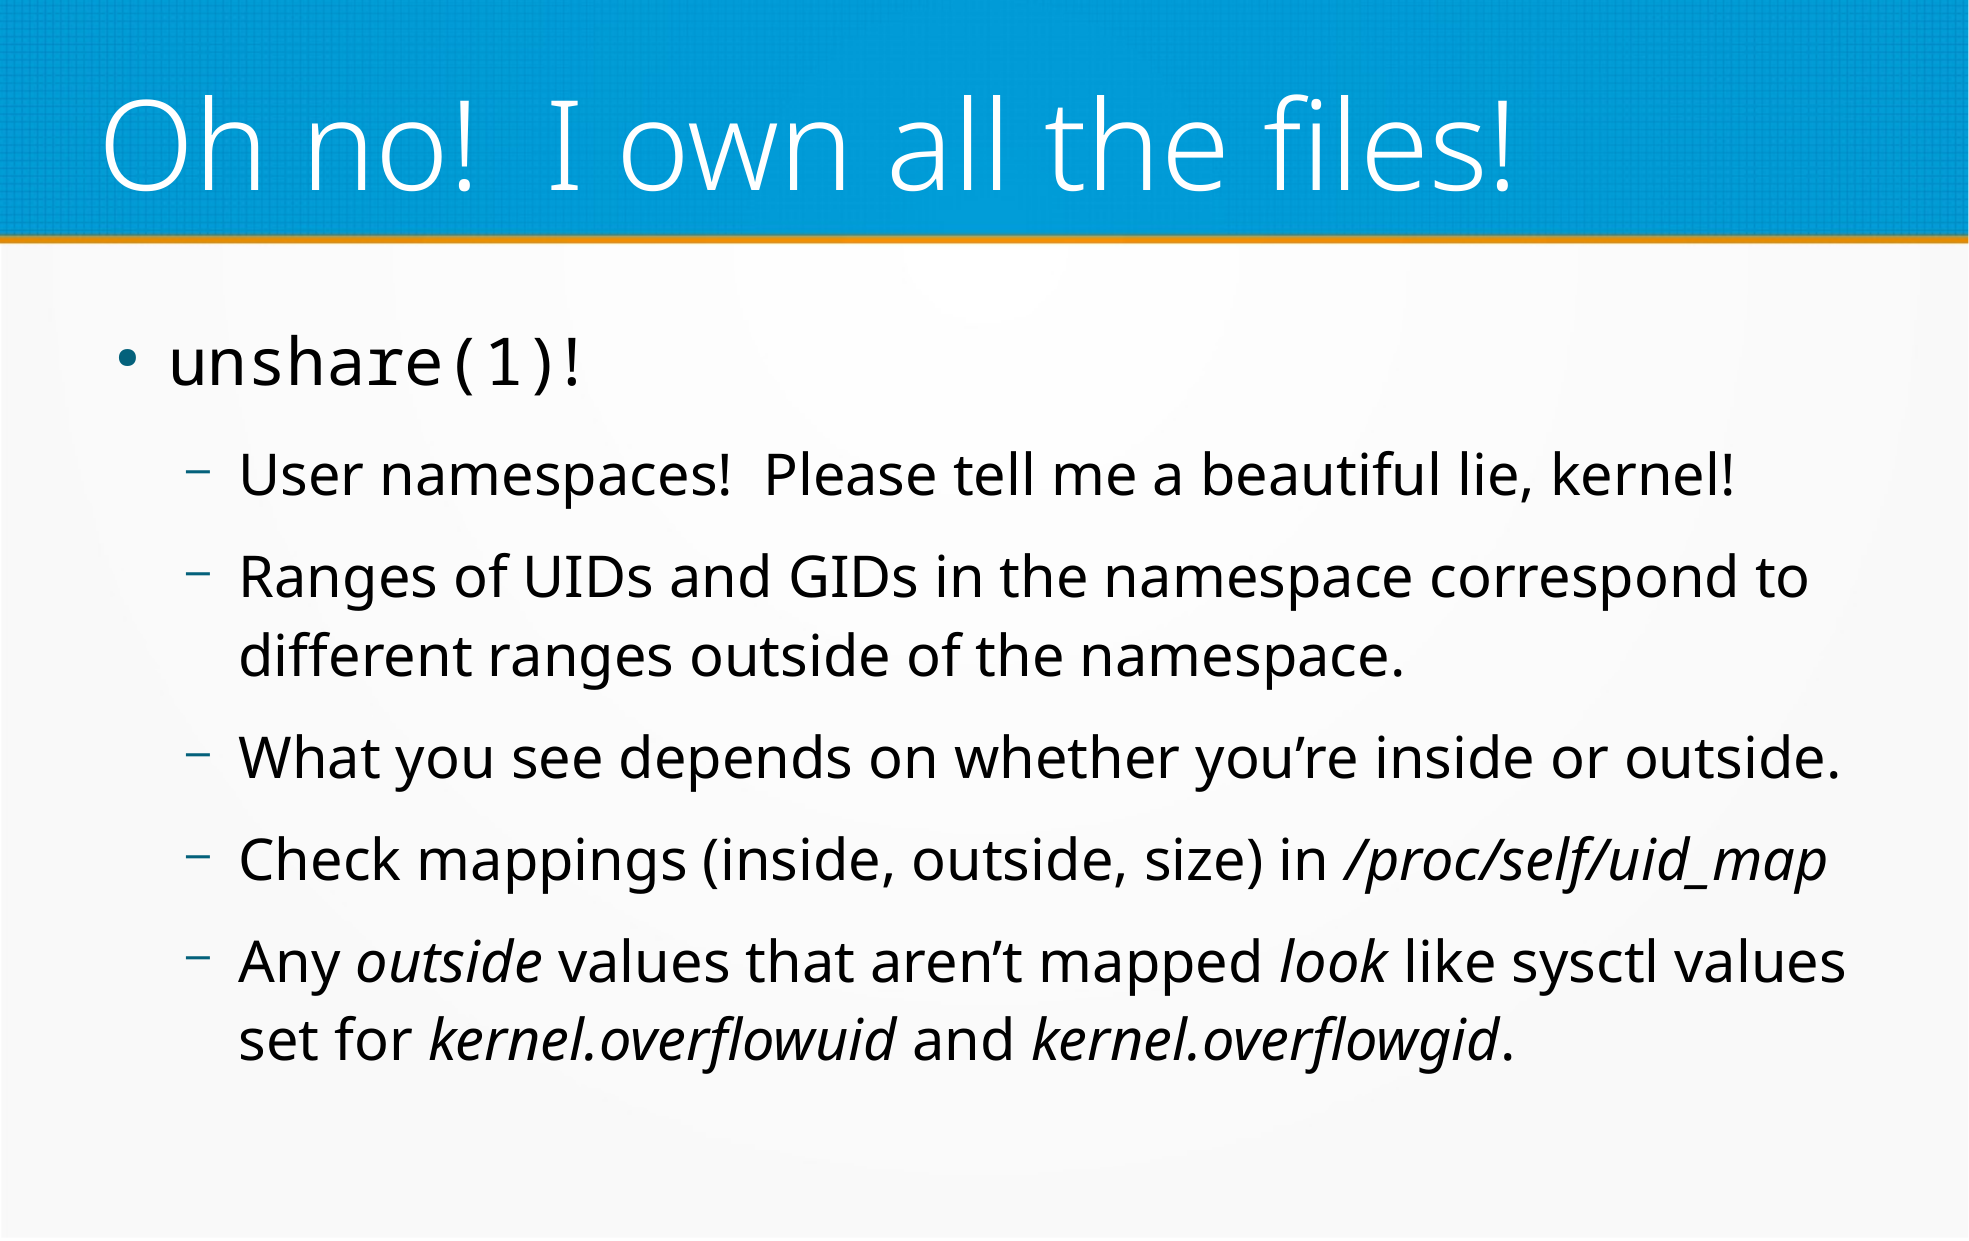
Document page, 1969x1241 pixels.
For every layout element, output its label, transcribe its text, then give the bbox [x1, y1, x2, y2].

title Oh no! I own all the files! [98, 19, 1870, 227]
picture [0, 233, 1969, 1241]
list unshare(1)! User namespaces! Please tell me a beautiful lie, kernel! Ranges of UIDs and GIDs in the namespace correspond to different ranges outside of the namespace. What you see depends on whether you’re inside or outside. Check mappings (inside, outside, size) in /proc/self/uid_map Any outside values that aren’t mapped look like sysctl values set for kernel.overflowuid and kernel.overflowgid. [98, 315, 1861, 1081]
